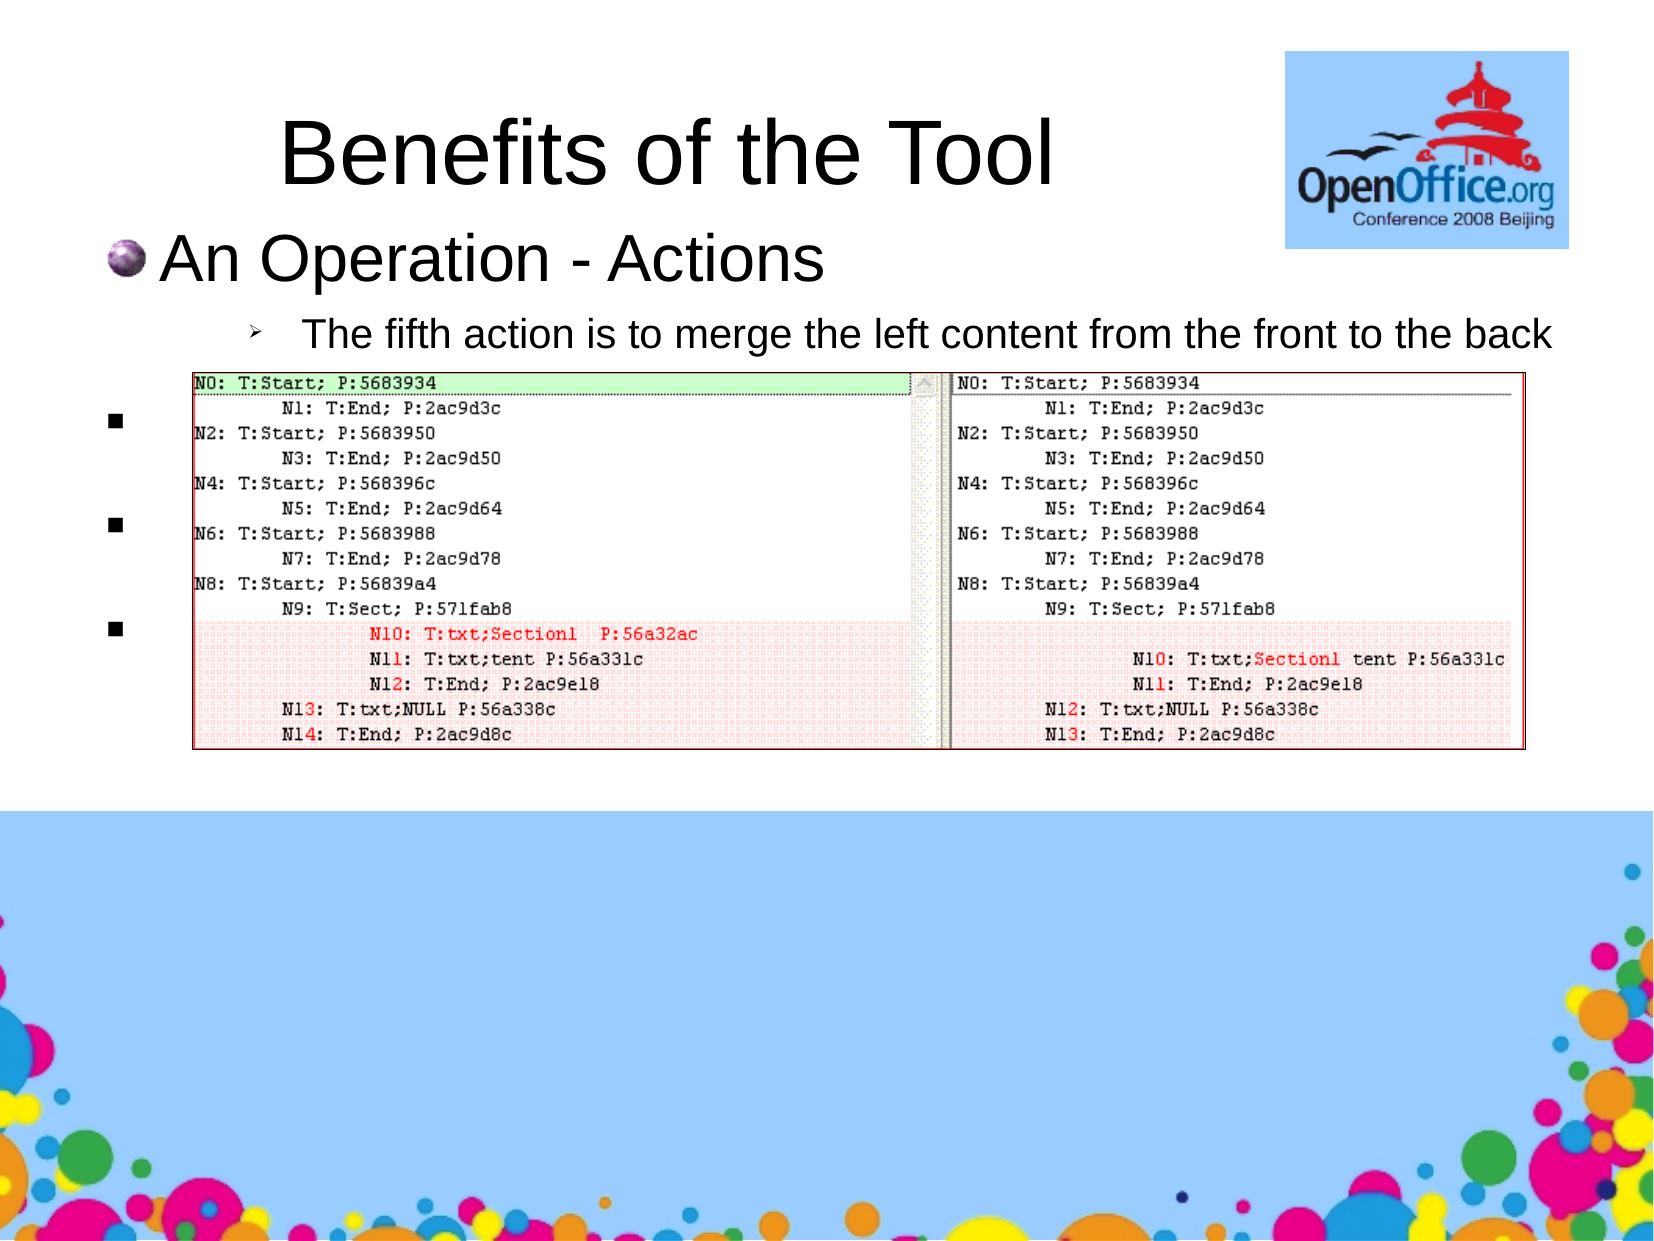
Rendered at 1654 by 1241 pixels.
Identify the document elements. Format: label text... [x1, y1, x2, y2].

list An Operation - Actions The fifth action is to merge the left content from the front to the back [71, 221, 1638, 1109]
picture [0, 810, 1654, 1241]
title Benefits of the Tool [36, 49, 1299, 257]
picture [192, 372, 1526, 750]
picture [1299, 51, 1569, 221]
